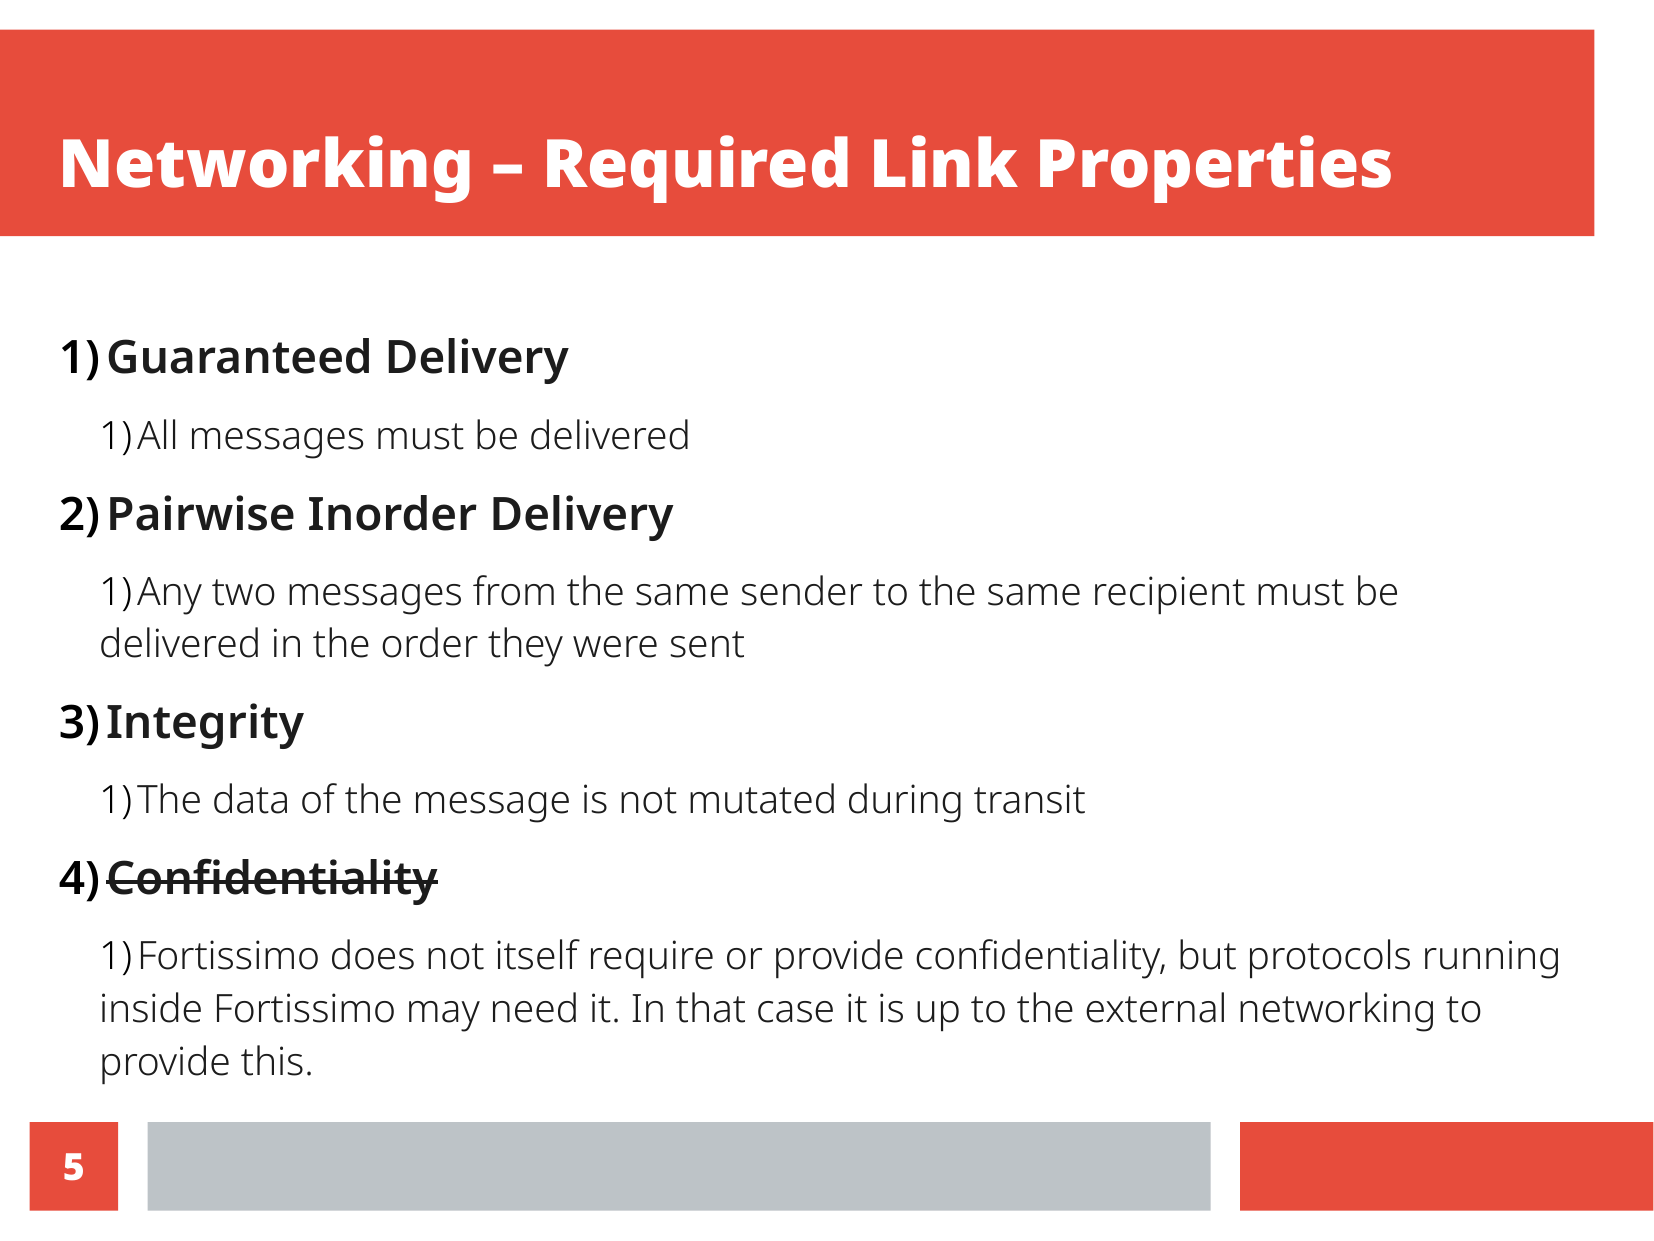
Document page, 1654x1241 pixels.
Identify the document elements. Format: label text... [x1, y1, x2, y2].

list Guaranteed Delivery All messages must be delivered Pairwise Inorder Delivery Any two messages from the same sender to the same recipient must be delivered in the order they were sent Integrity The data of the message is not mutated during transit Confidentiality Fortissimo does not itself require or provide confidentiality, but protocols running inside Fortissimo may need it. In that case it is up to the external networking to provide this. [59, 324, 1565, 1093]
title Networking – Required Link Properties [59, 59, 1595, 207]
